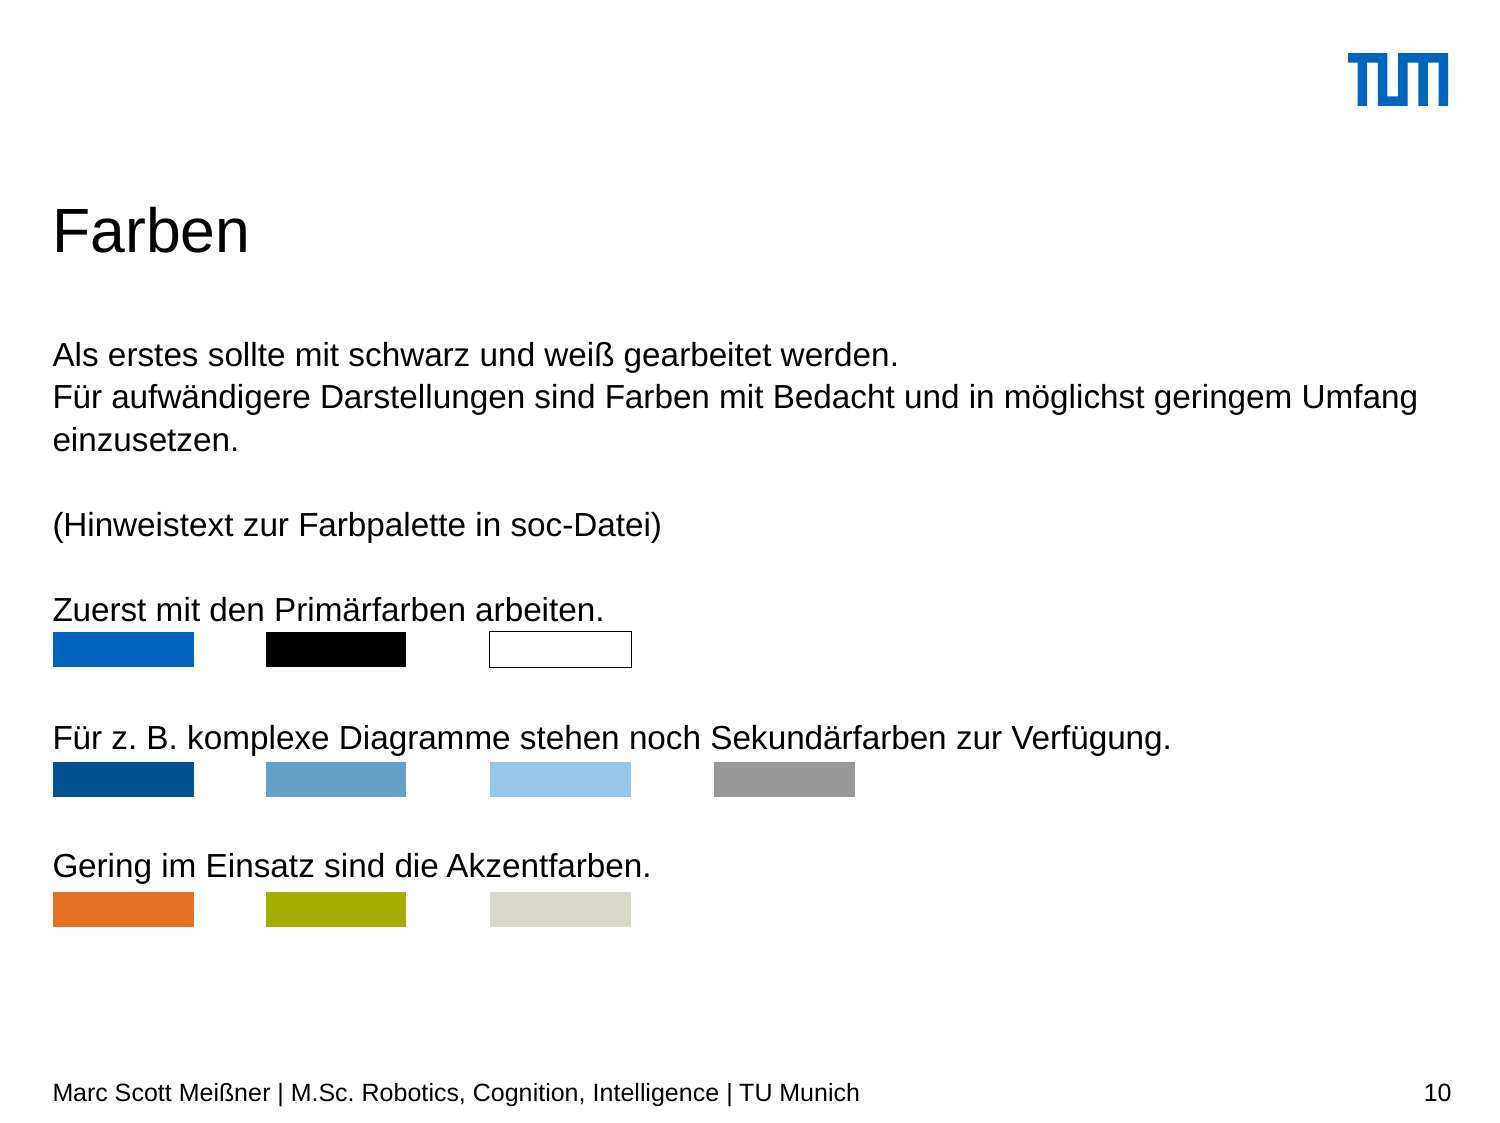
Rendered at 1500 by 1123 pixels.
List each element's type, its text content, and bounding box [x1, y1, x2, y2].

title Farben [52, 195, 1453, 266]
text_box [52, 891, 195, 928]
text_box [489, 891, 632, 928]
text_box [52, 761, 195, 798]
text_box [489, 761, 632, 798]
list Als erstes sollte mit schwarz und weiß gearbeitet werden. Für aufwändigere Darstellungen sind Farben mit Bedacht und in möglichst geringem Umfang einzusetzen. (Hinweistext zur Farbpalette in soc-Datei) Zuerst mit den Primärfarben arbeiten. Für z. B. komplexe Diagramme stehen noch Sekundärfarben zur Verfügung. Gering im Einsatz sind die Akzentfarben. [52, 330, 1453, 1105]
text_box [265, 631, 407, 668]
text_box [713, 761, 856, 798]
text_box [52, 631, 195, 668]
text_box [265, 761, 407, 798]
text_box [265, 891, 407, 928]
text_box [489, 631, 632, 668]
